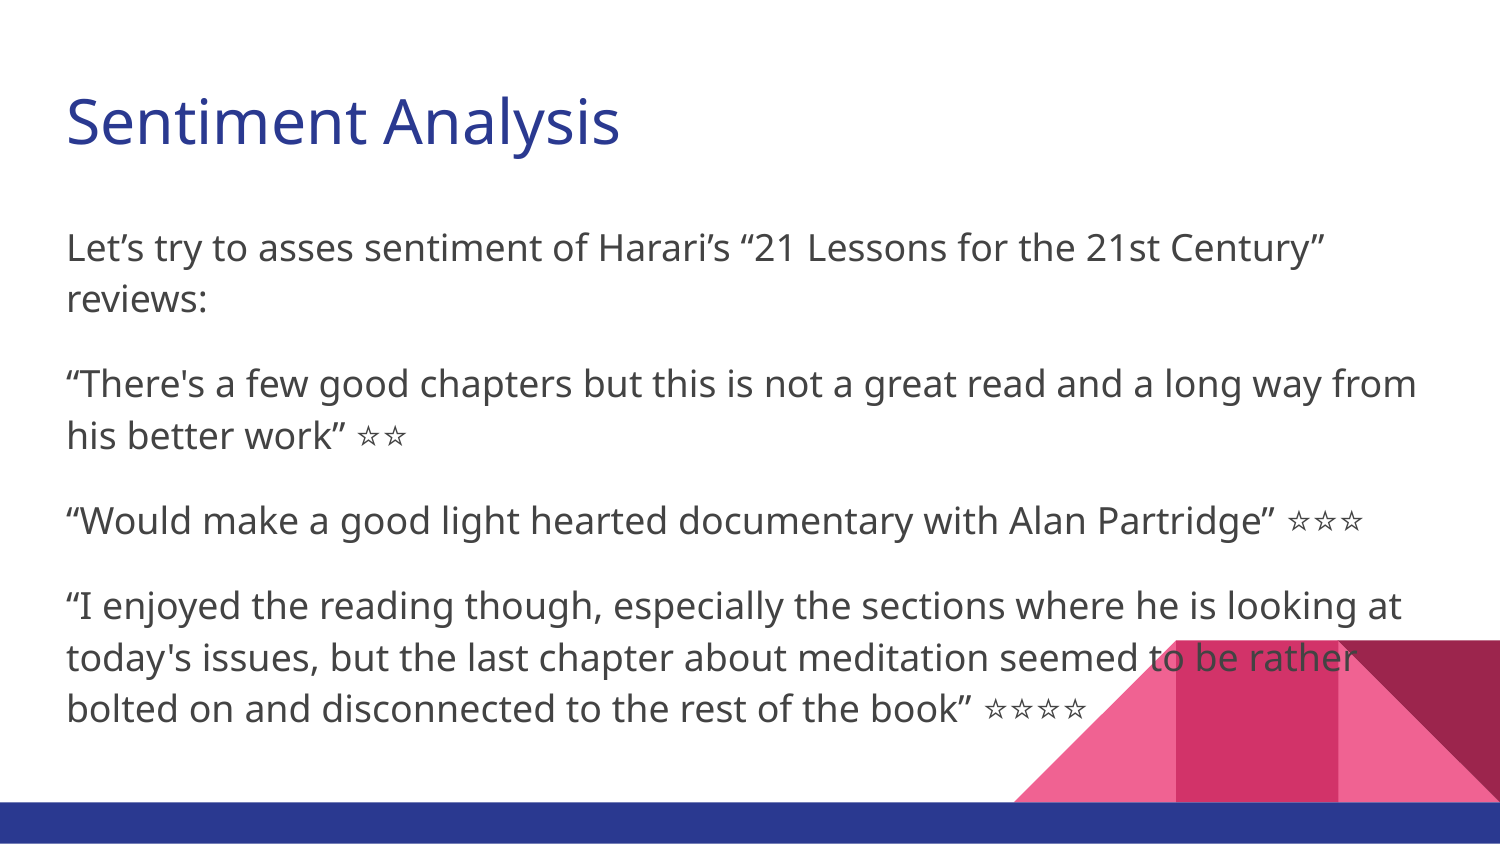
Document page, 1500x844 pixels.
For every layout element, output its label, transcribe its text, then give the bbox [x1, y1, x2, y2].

list Let’s try to asses sentiment of Harari’s “21 Lessons for the 21st Century” reviews: “There's a few good chapters but this is not a great read and a long way from his better work” ⭐⭐ “Would make a good light hearted documentary with Alan Partridge” ⭐⭐⭐ “I enjoyed the reading though, especially the sections where he is looking at today's issues, but the last chapter about meditation seemed to be rather bolted on and disconnected to the rest of the book” ⭐⭐⭐⭐ [51, 201, 1449, 750]
title Sentiment Analysis [51, 67, 1449, 167]
